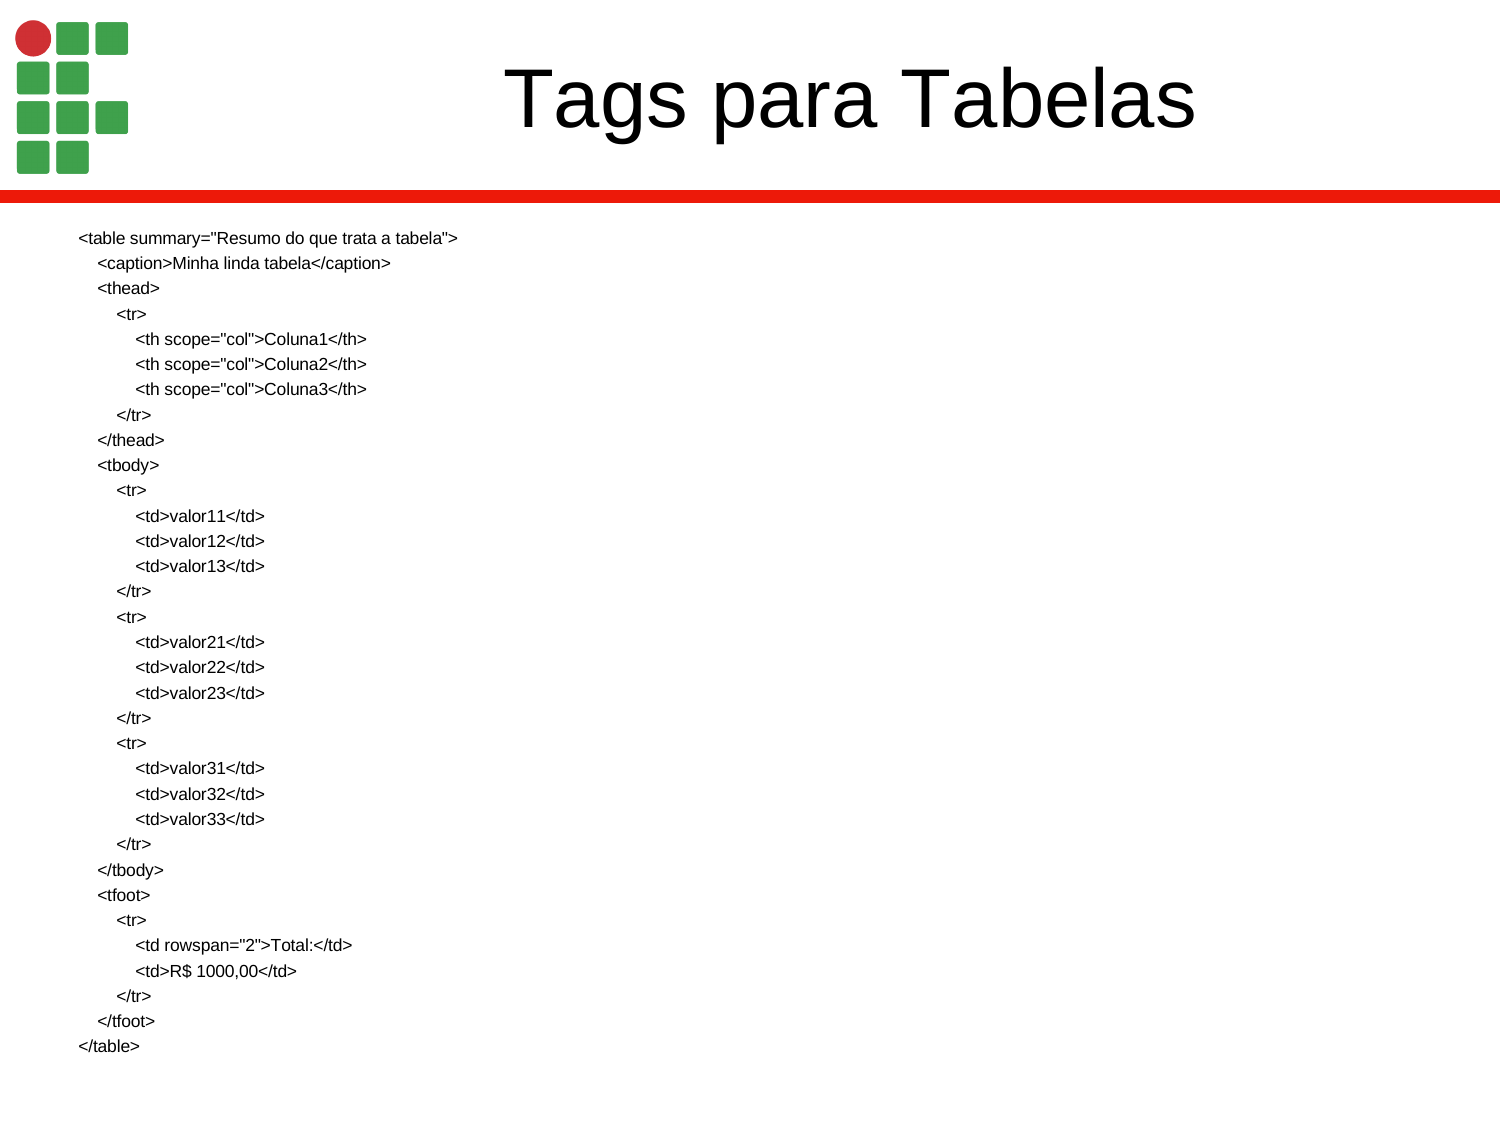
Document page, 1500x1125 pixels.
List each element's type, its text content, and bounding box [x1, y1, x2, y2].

list <table summary="Resumo do que trata a tabela"> <caption>Minha linda tabela</caption> <thead> <tr> <th scope="col">Coluna1</th> <th scope="col">Coluna2</th> <th scope="col">Coluna3</th> </tr> </thead> <tbody> <tr> <td>valor11</td> <td>valor12</td> <td>valor13</td> </tr> <tr> <td>valor21</td> <td>valor22</td> <td>valor23</td> </tr> <tr> <td>valor31</td> <td>valor32</td> <td>valor33</td> </tr> </tbody> <tfoot> <tr> <td rowspan="2">Total:</td> <td>R$ 1000,00</td> </tr> </tfoot> </table> [29, 207, 1471, 1087]
picture [14, 16, 130, 178]
title Tags para Tabelas [230, 0, 1471, 202]
